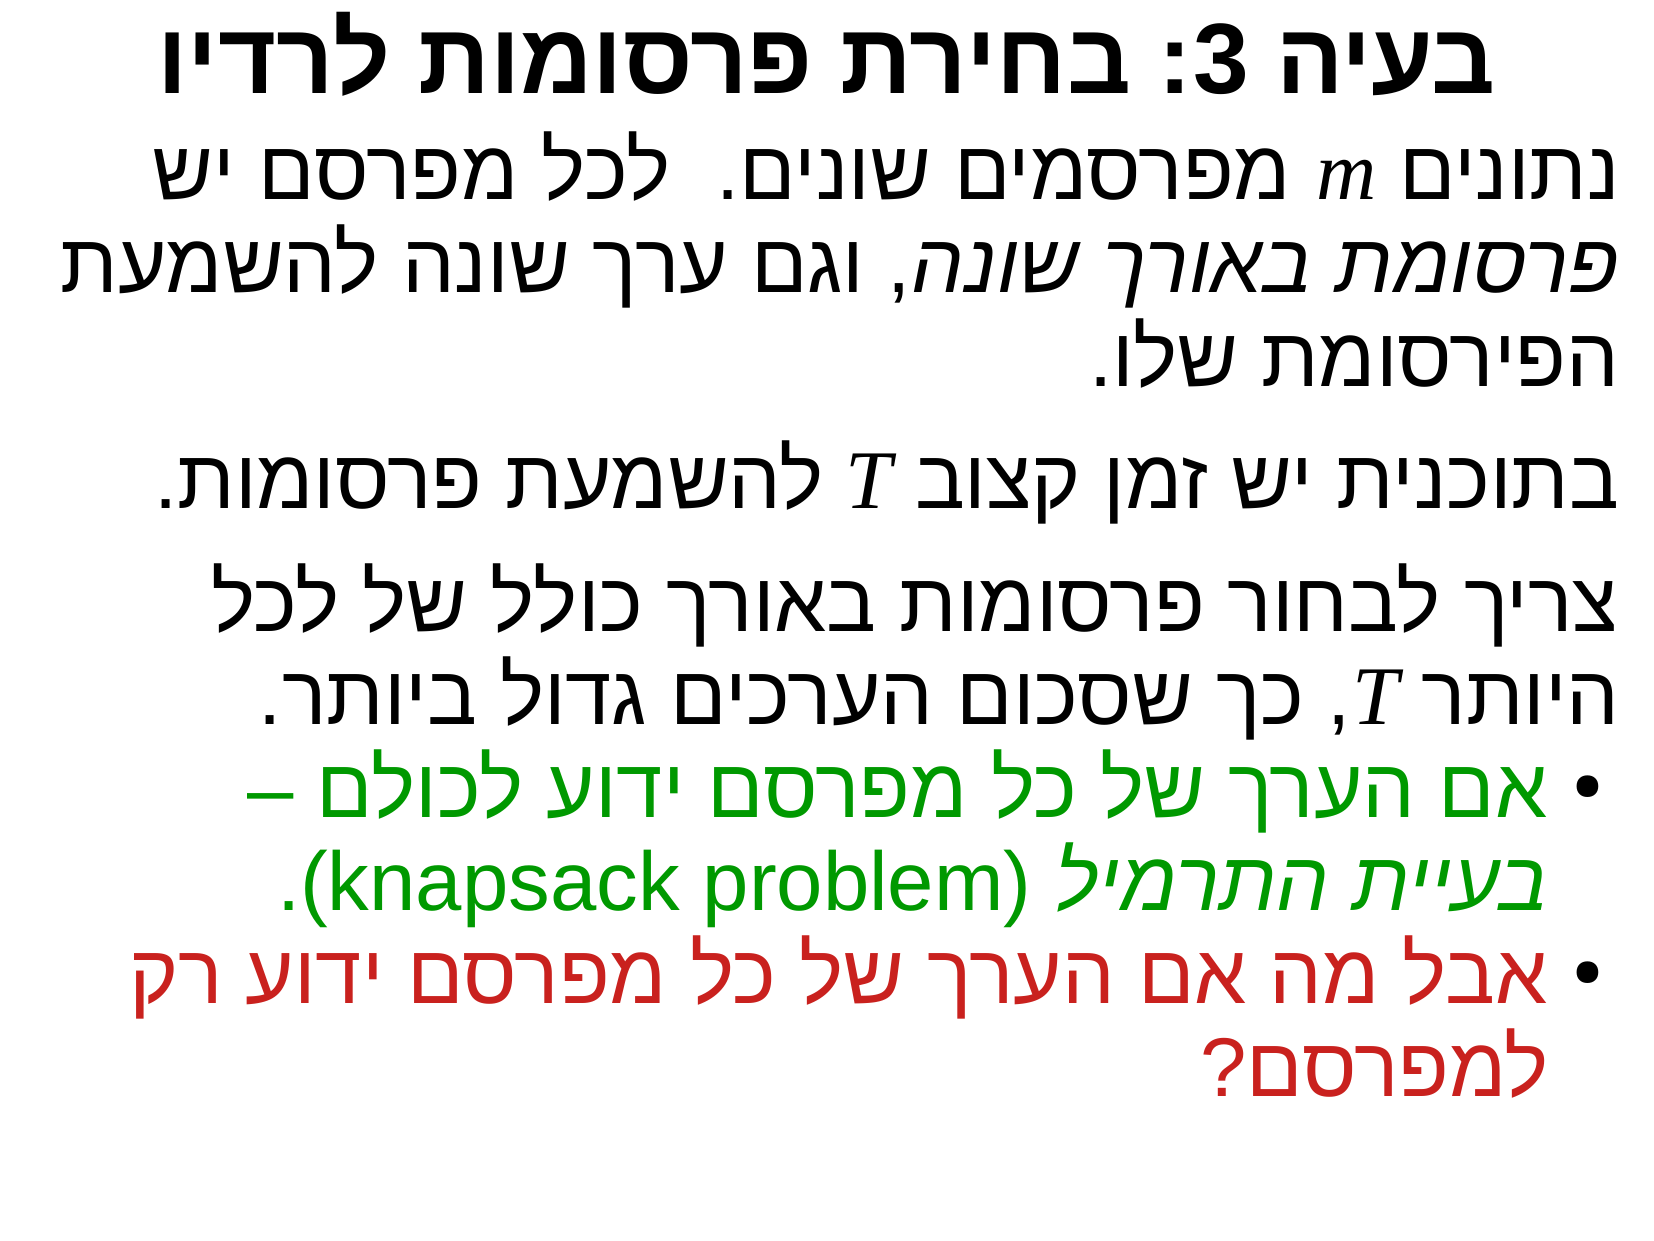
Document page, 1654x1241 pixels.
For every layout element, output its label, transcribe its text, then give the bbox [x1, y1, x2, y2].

title בעיה 3: בחירת פרסומות לרדיו [0, 0, 1654, 166]
list נתונים m מפרסמים שונים. לכל מפרסם יש פרסומת באורך שונה, וגם ערך שונה להשמעת הפירסומת שלו. בתוכנית יש זמן קצוב T להשמעת פרסומות. צריך לבחור פרסומות באורך כולל של לכל היותר T, כך שסכום הערכים גדול ביותר. אם הערך של כל מפרסם ידוע לכולם – בעיית התרמיל (knapsack problem). אבל מה אם הערך של כל מפרסם ידוע רק למפרסם? [28, 124, 1621, 1171]
